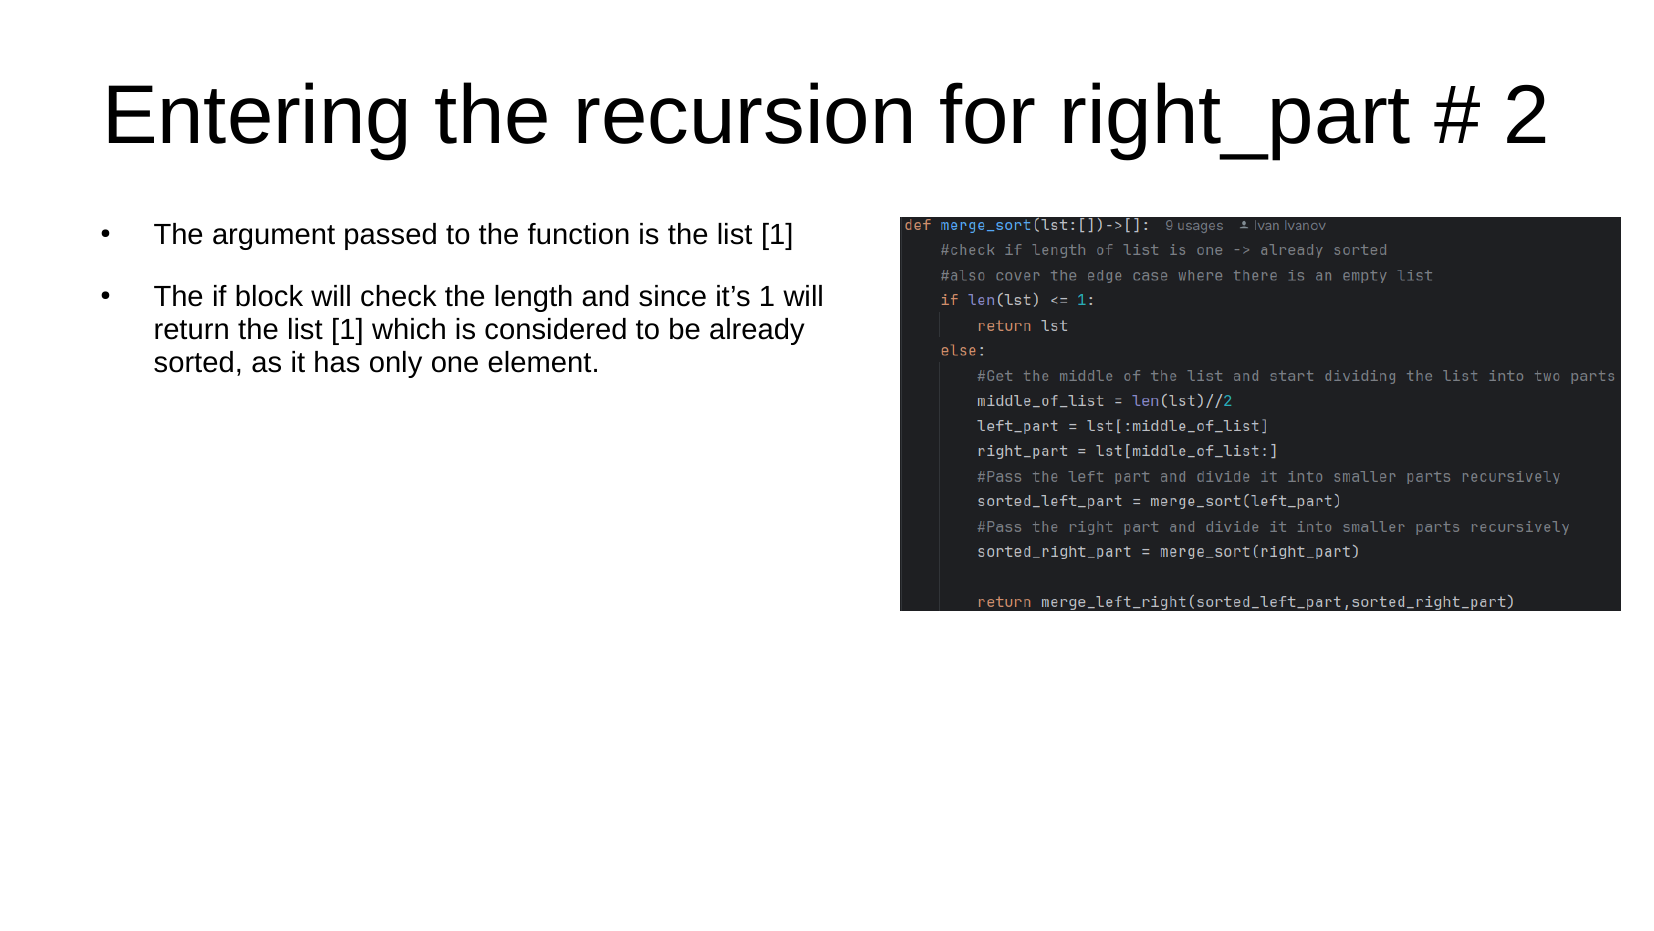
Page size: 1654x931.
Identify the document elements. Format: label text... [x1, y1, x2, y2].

title Entering the recursion for right_part # 2 [82, 37, 1571, 193]
list The argument passed to the function is the list [1] The if block will check the length and since it’s 1 will return the list [1] which is considered to be already sorted, as it has only one element. [82, 217, 1571, 758]
picture [900, 217, 1621, 611]
